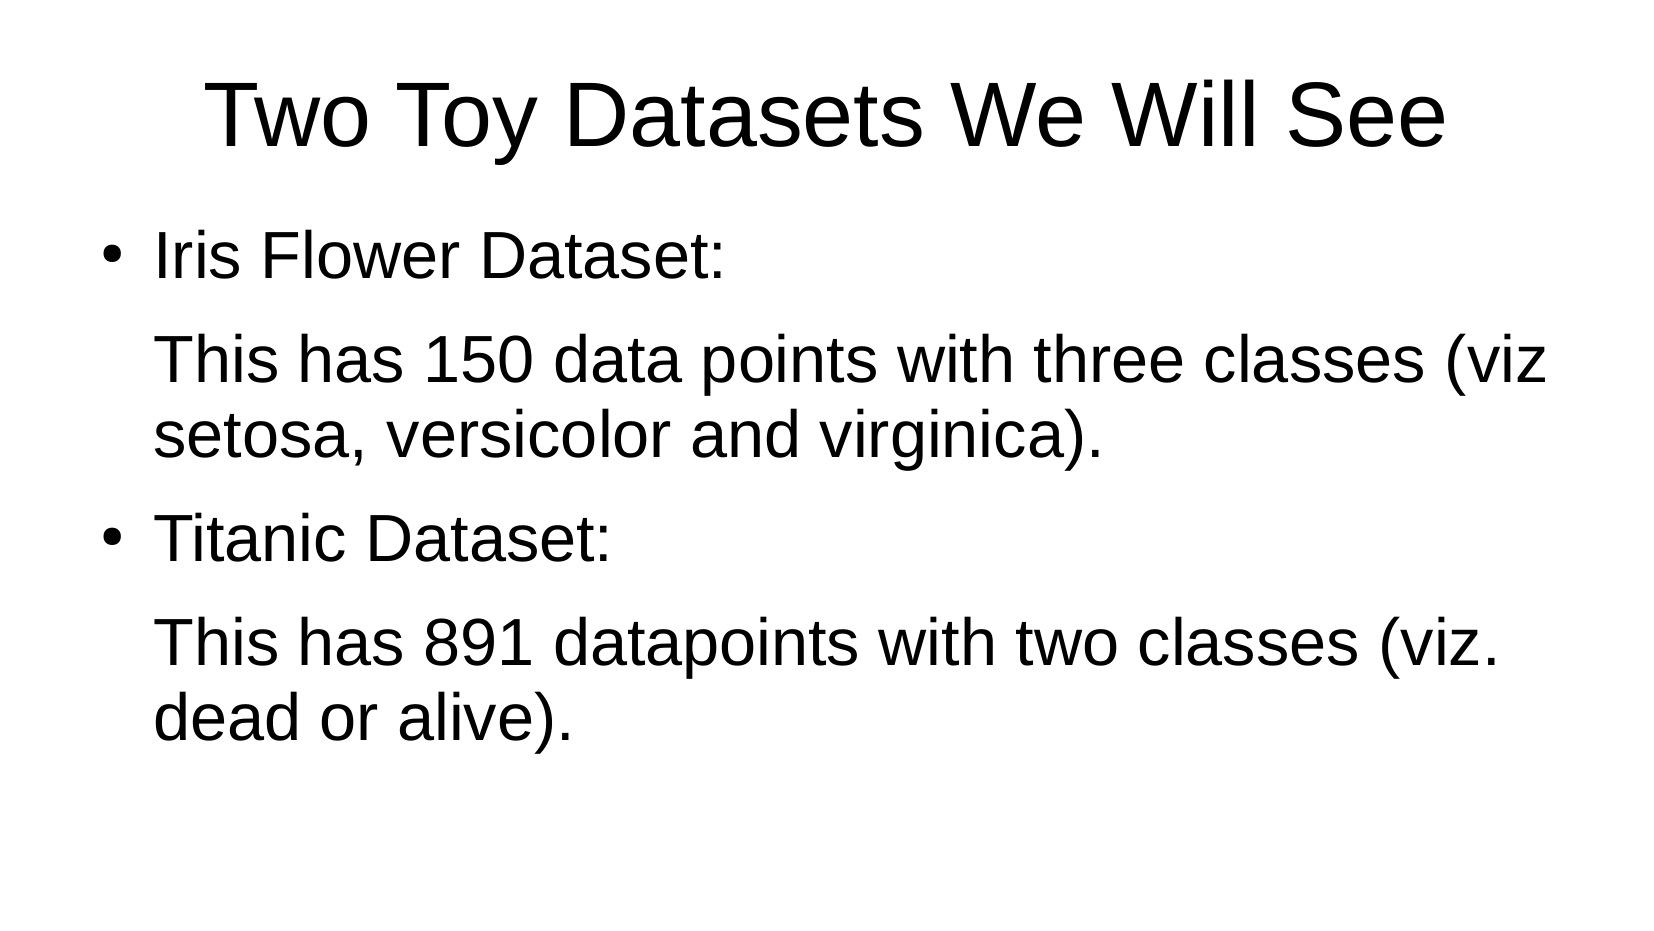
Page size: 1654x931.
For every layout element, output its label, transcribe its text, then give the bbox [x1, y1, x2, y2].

title Two Toy Datasets We Will See [82, 37, 1571, 193]
list Iris Flower Dataset: This has 150 data points with three classes (viz setosa, versicolor and virginica). Titanic Dataset: This has 891 datapoints with two classes (viz. dead or alive). [82, 217, 1571, 758]
